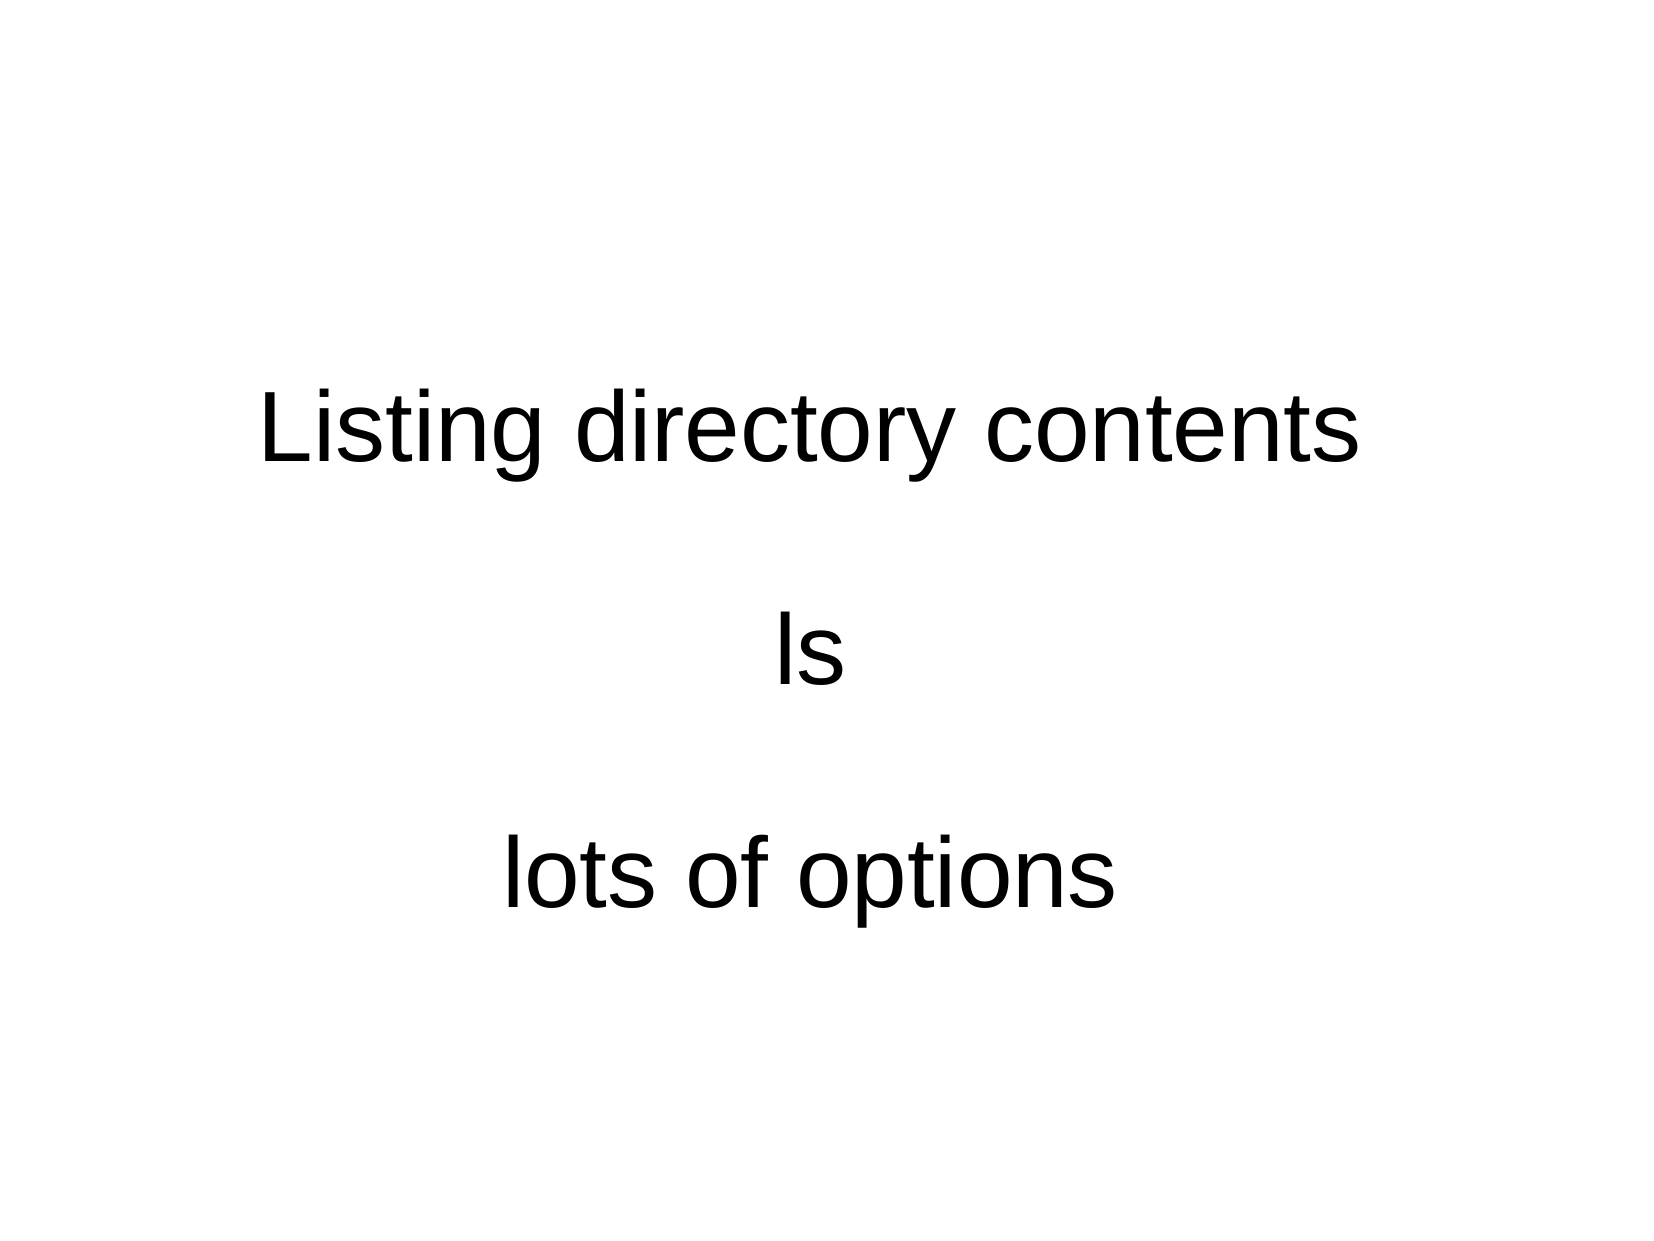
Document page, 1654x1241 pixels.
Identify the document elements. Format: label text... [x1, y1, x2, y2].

text_box Listing directory contents ls lots of options [82, 290, 1538, 1010]
